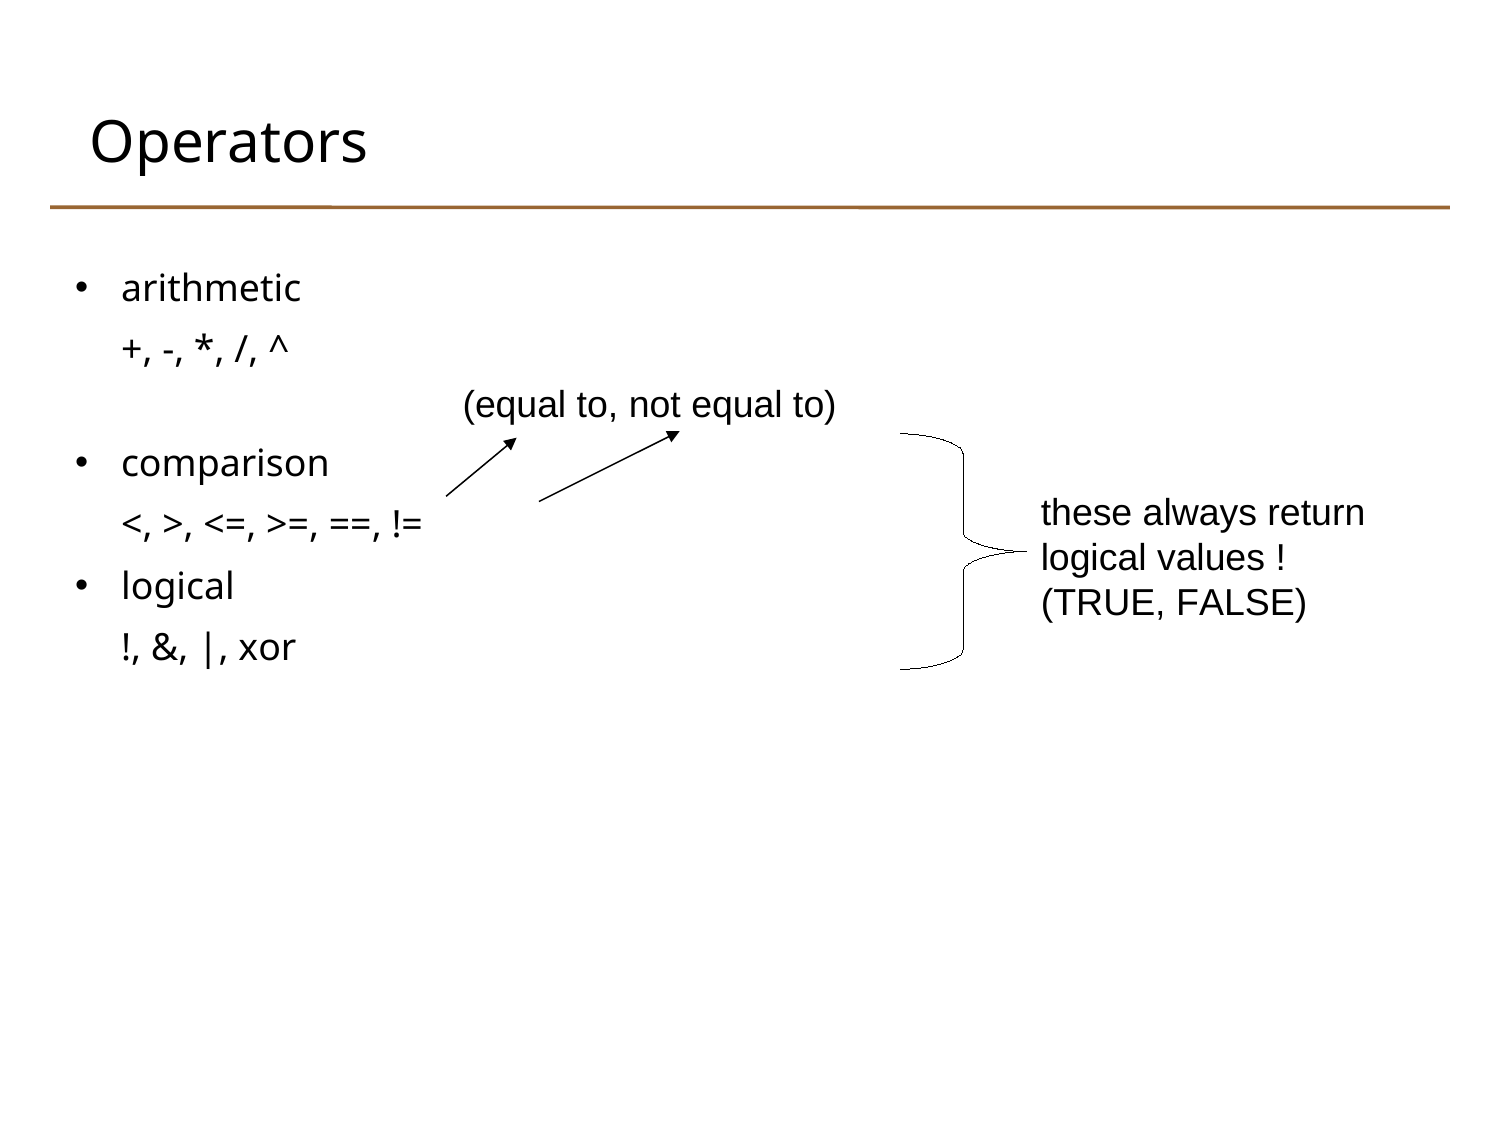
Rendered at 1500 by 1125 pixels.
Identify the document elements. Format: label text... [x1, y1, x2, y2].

text_box these always return logical values ! (TRUE, FALSE) [1026, 480, 1444, 631]
text_box Operators [75, 44, 1425, 233]
text_box arithmetic +, -, *, /, ^ comparison <, >, <=, >=, ==, != logical !, &, |, xor [75, 263, 1425, 1006]
text_box (equal to, not equal to)‏ [447, 372, 852, 434]
